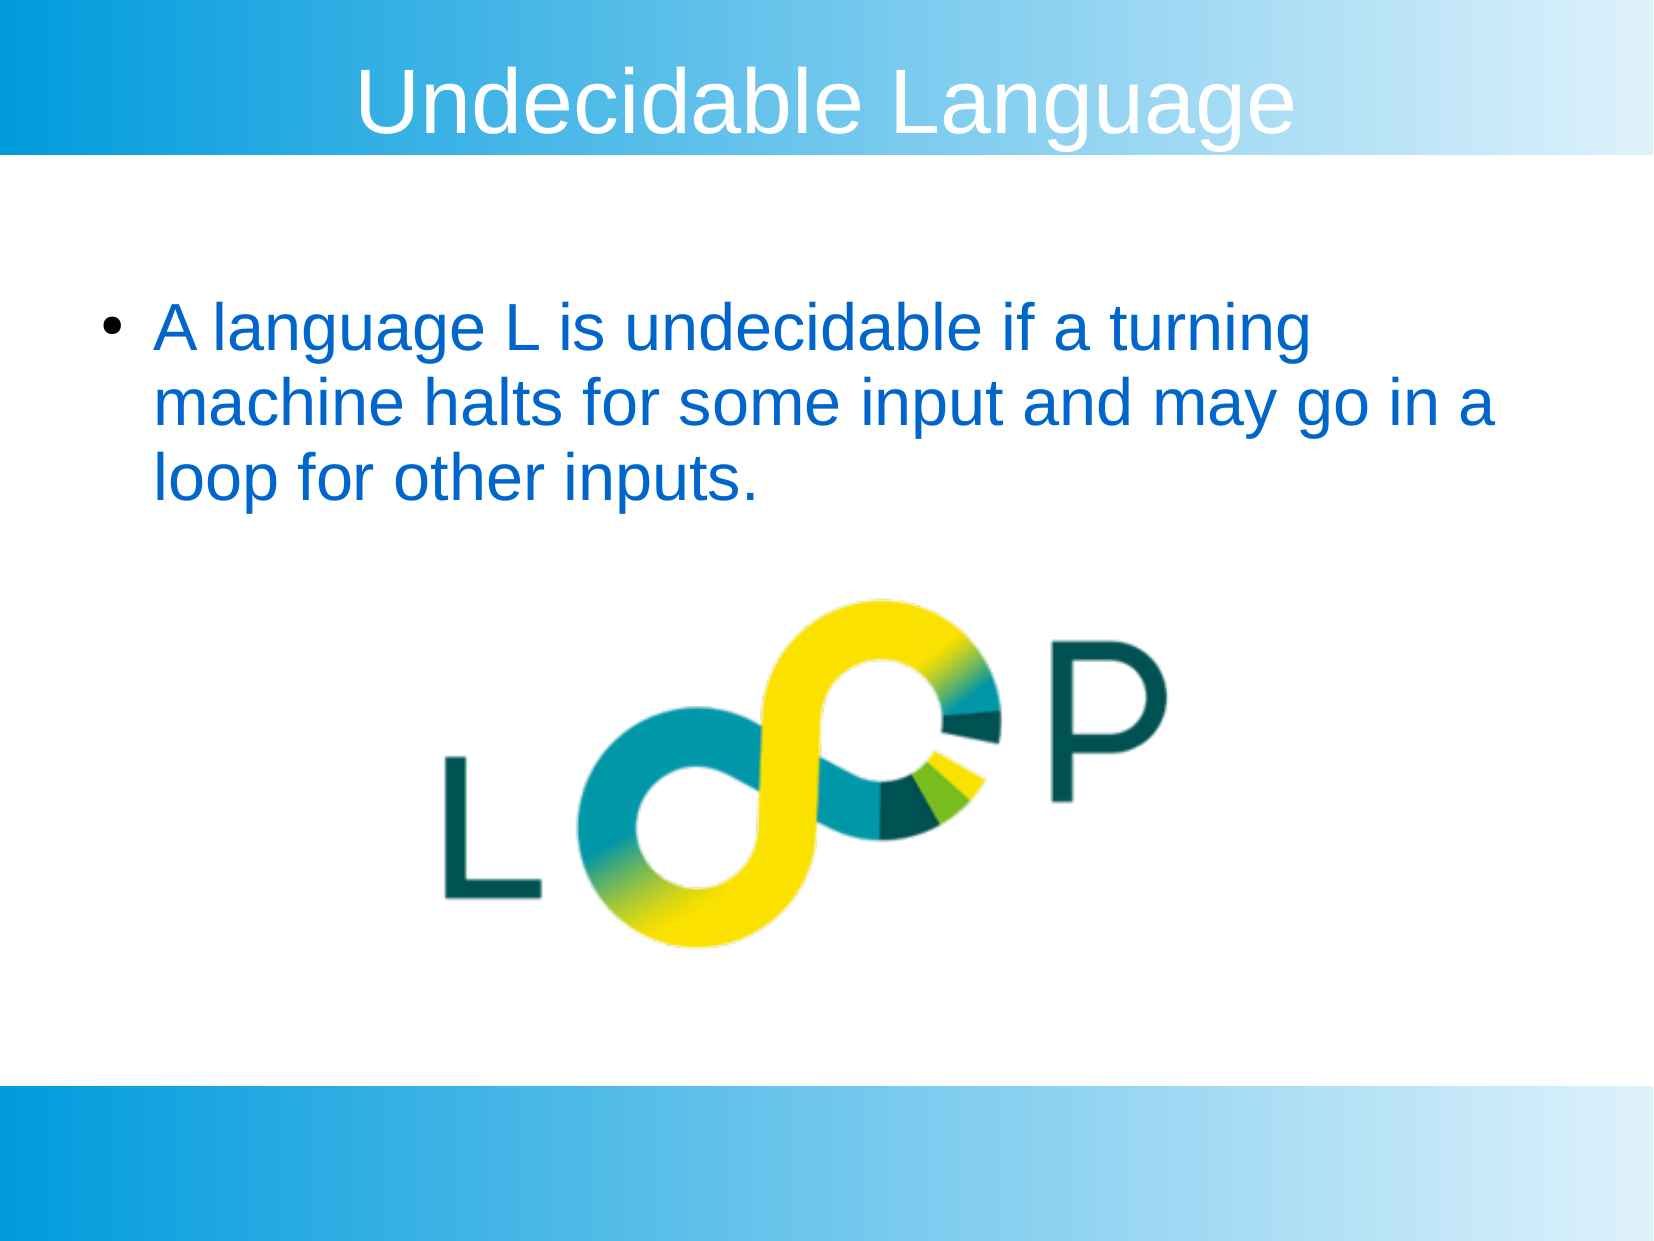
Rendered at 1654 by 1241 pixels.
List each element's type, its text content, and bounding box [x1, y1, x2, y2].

picture [420, 389, 1193, 1163]
list A language L is undecidable if a turning machine halts for some input and may go in a loop for other inputs. [82, 290, 1571, 1010]
title Undecidable Language [82, 49, 1571, 155]
